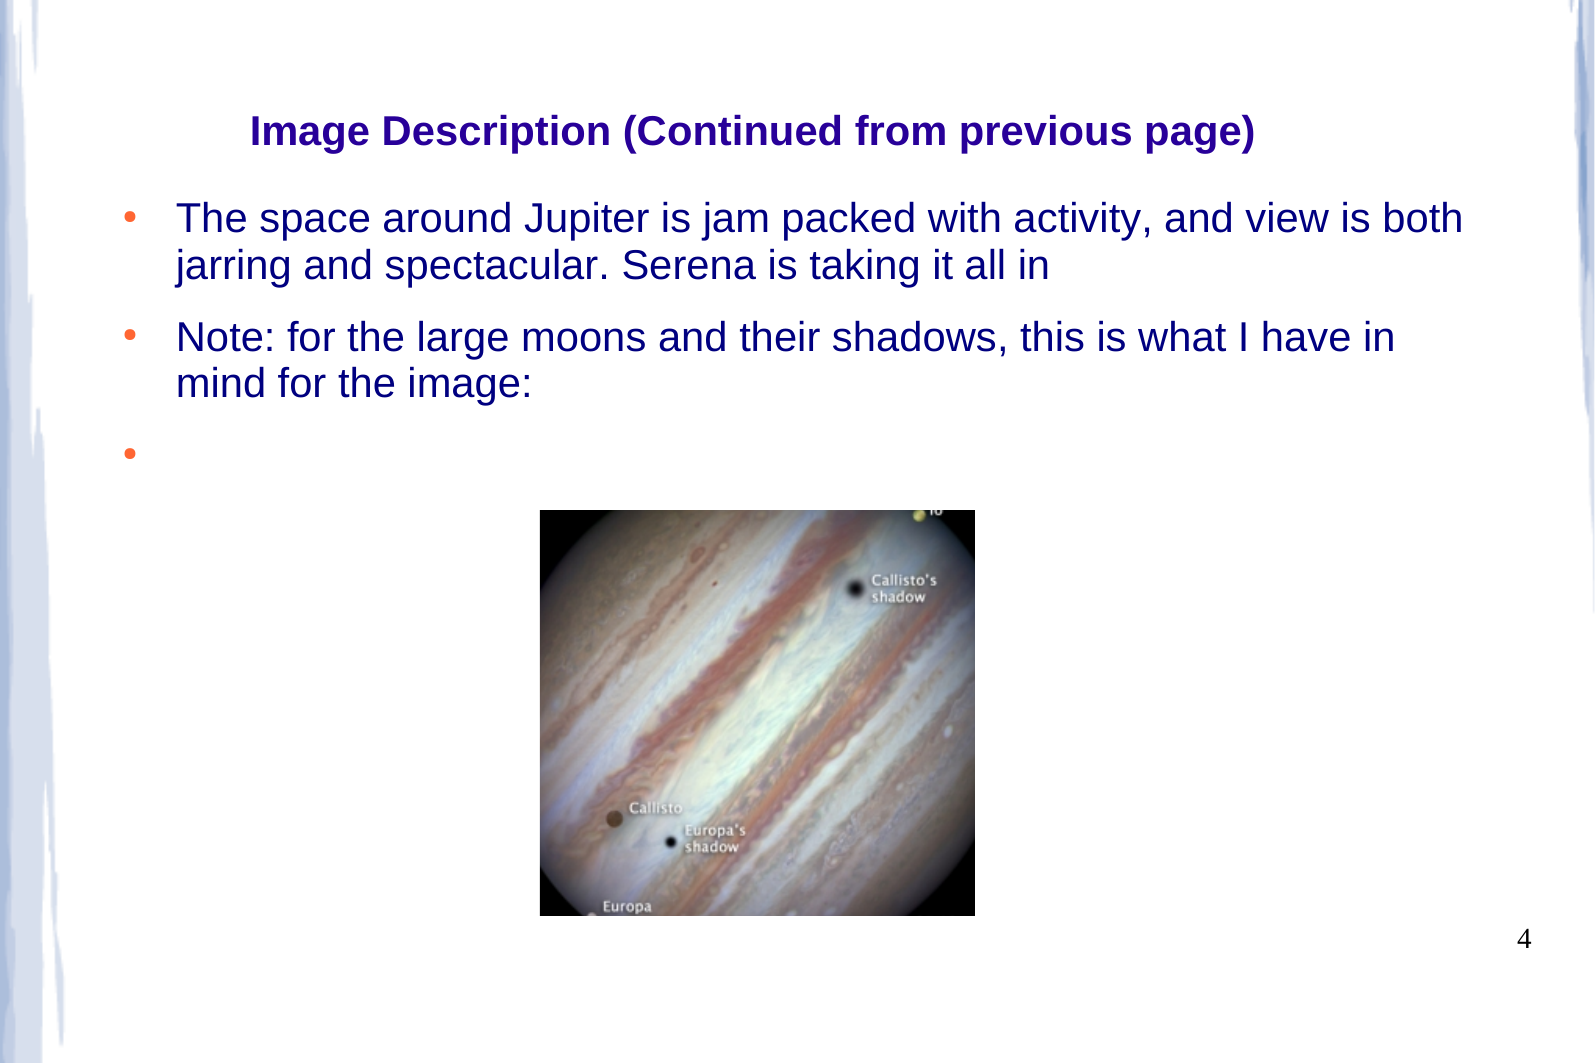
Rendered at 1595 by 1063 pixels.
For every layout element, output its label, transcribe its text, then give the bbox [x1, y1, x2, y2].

list The space around Jupiter is jam packed with activity, and view is both jarring and spectacular. Serena is taking it all in Note: for the large moons and their shadows, this is what I have in mind for the image: [105, 195, 1471, 478]
list [540, 510, 976, 916]
picture [0, 0, 1595, 1063]
title Image Description (Continued from previous page) [79, 42, 1471, 220]
